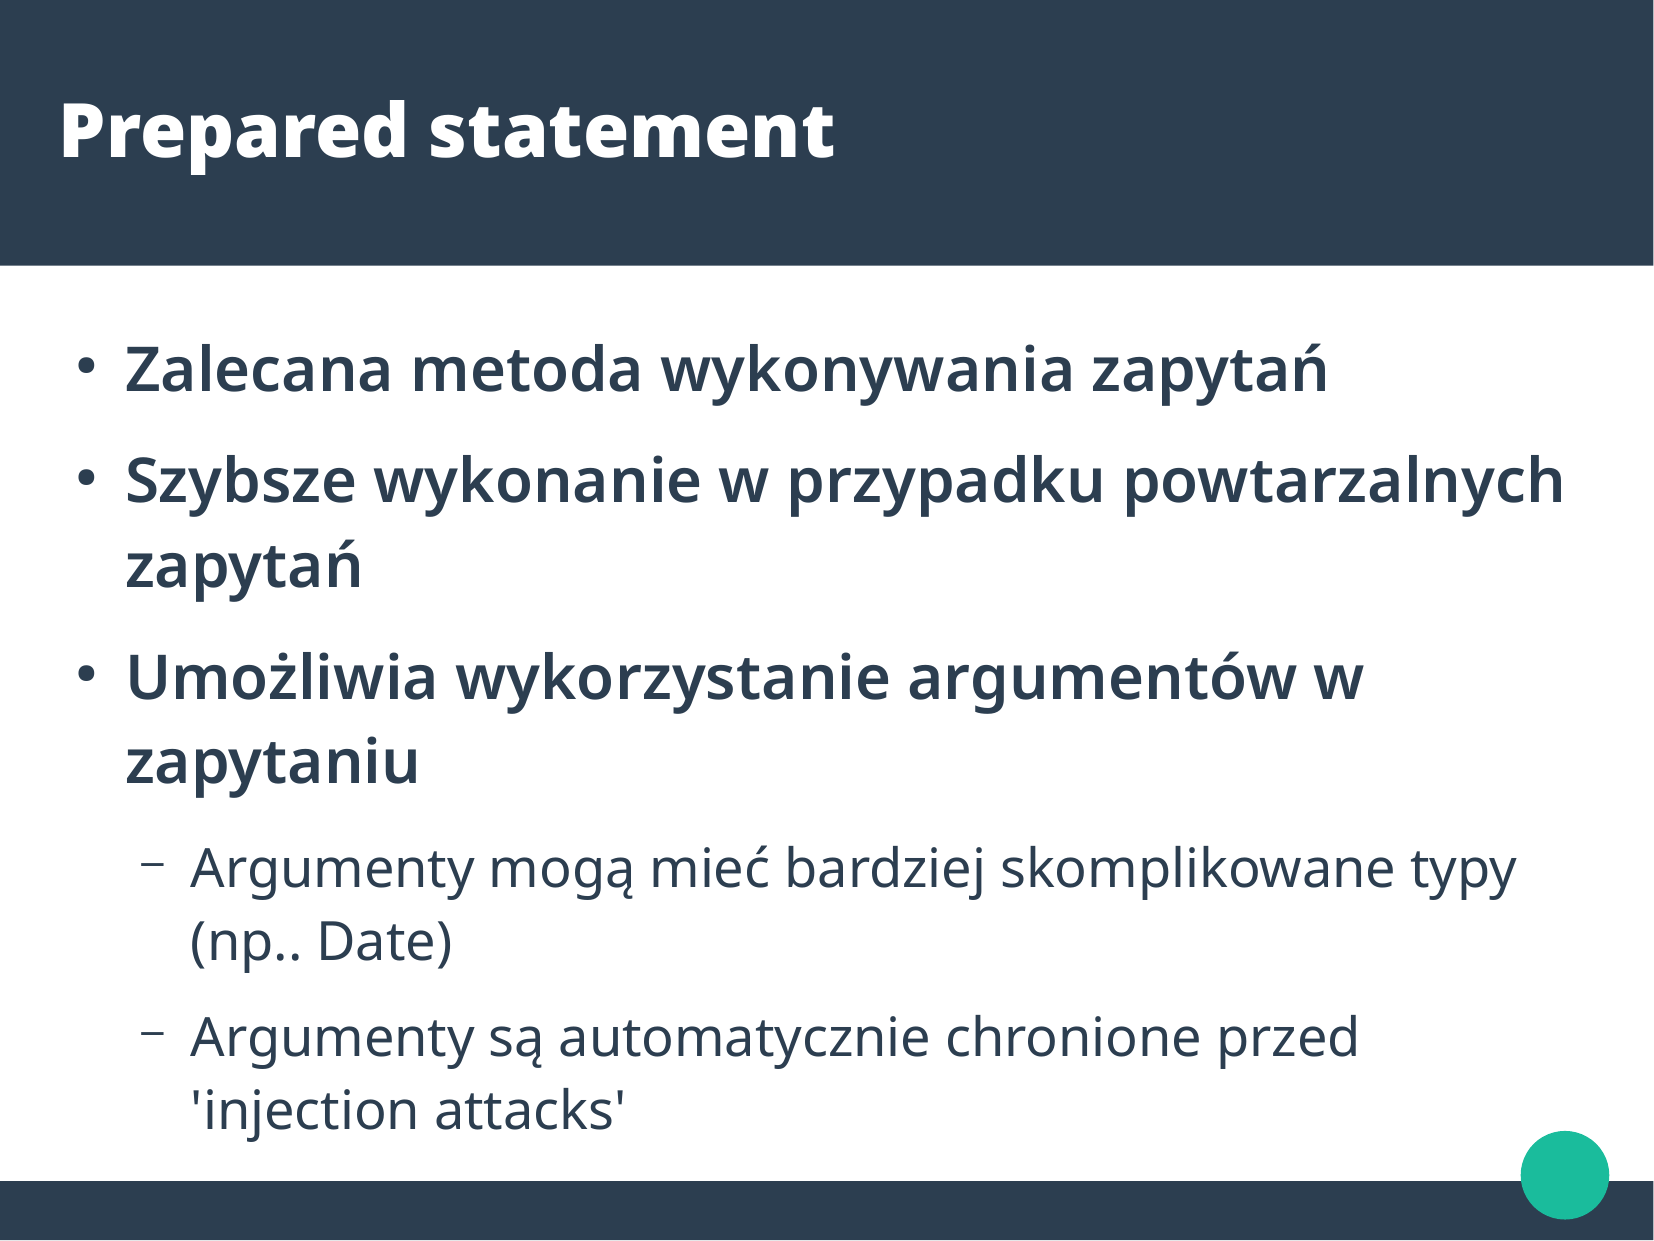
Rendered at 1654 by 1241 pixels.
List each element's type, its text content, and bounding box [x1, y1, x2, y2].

list Zalecana metoda wykonywania zapytań Szybsze wykonanie w przypadku powtarzalnych zapytań Umożliwia wykorzystanie argumentów w zapytaniu Argumenty mogą mieć bardziej skomplikowane typy (np.. Date) Argumenty są automatycznie chronione przed 'injection attacks' [59, 324, 1595, 1152]
title Prepared statement [59, 49, 1595, 207]
